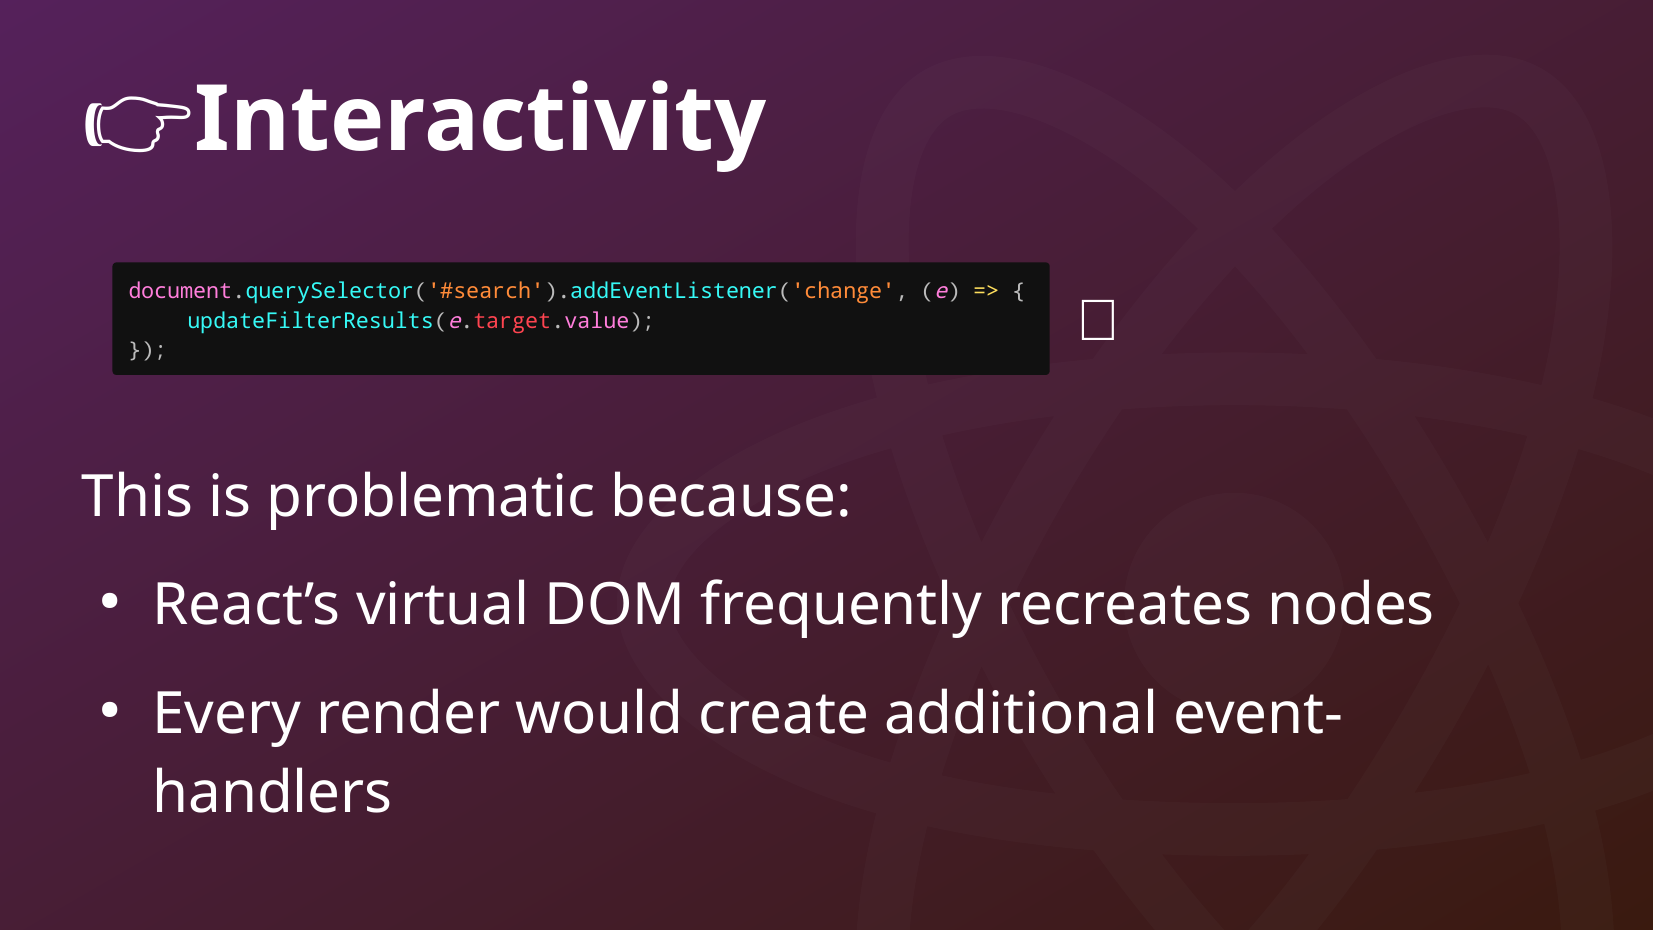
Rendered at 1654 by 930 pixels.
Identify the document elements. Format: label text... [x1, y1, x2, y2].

title 👉Interactivity [82, 37, 1571, 193]
text_box document.querySelector('#search').addEventListener('change', (e) => { updateFilterResults(e.target.value); }); [112, 262, 1050, 375]
list This is problematic because: React’s virtual DOM frequently recreates nodes Every render would create additional event-handlers [81, 453, 1570, 867]
text_box ❌ [1061, 280, 1212, 394]
